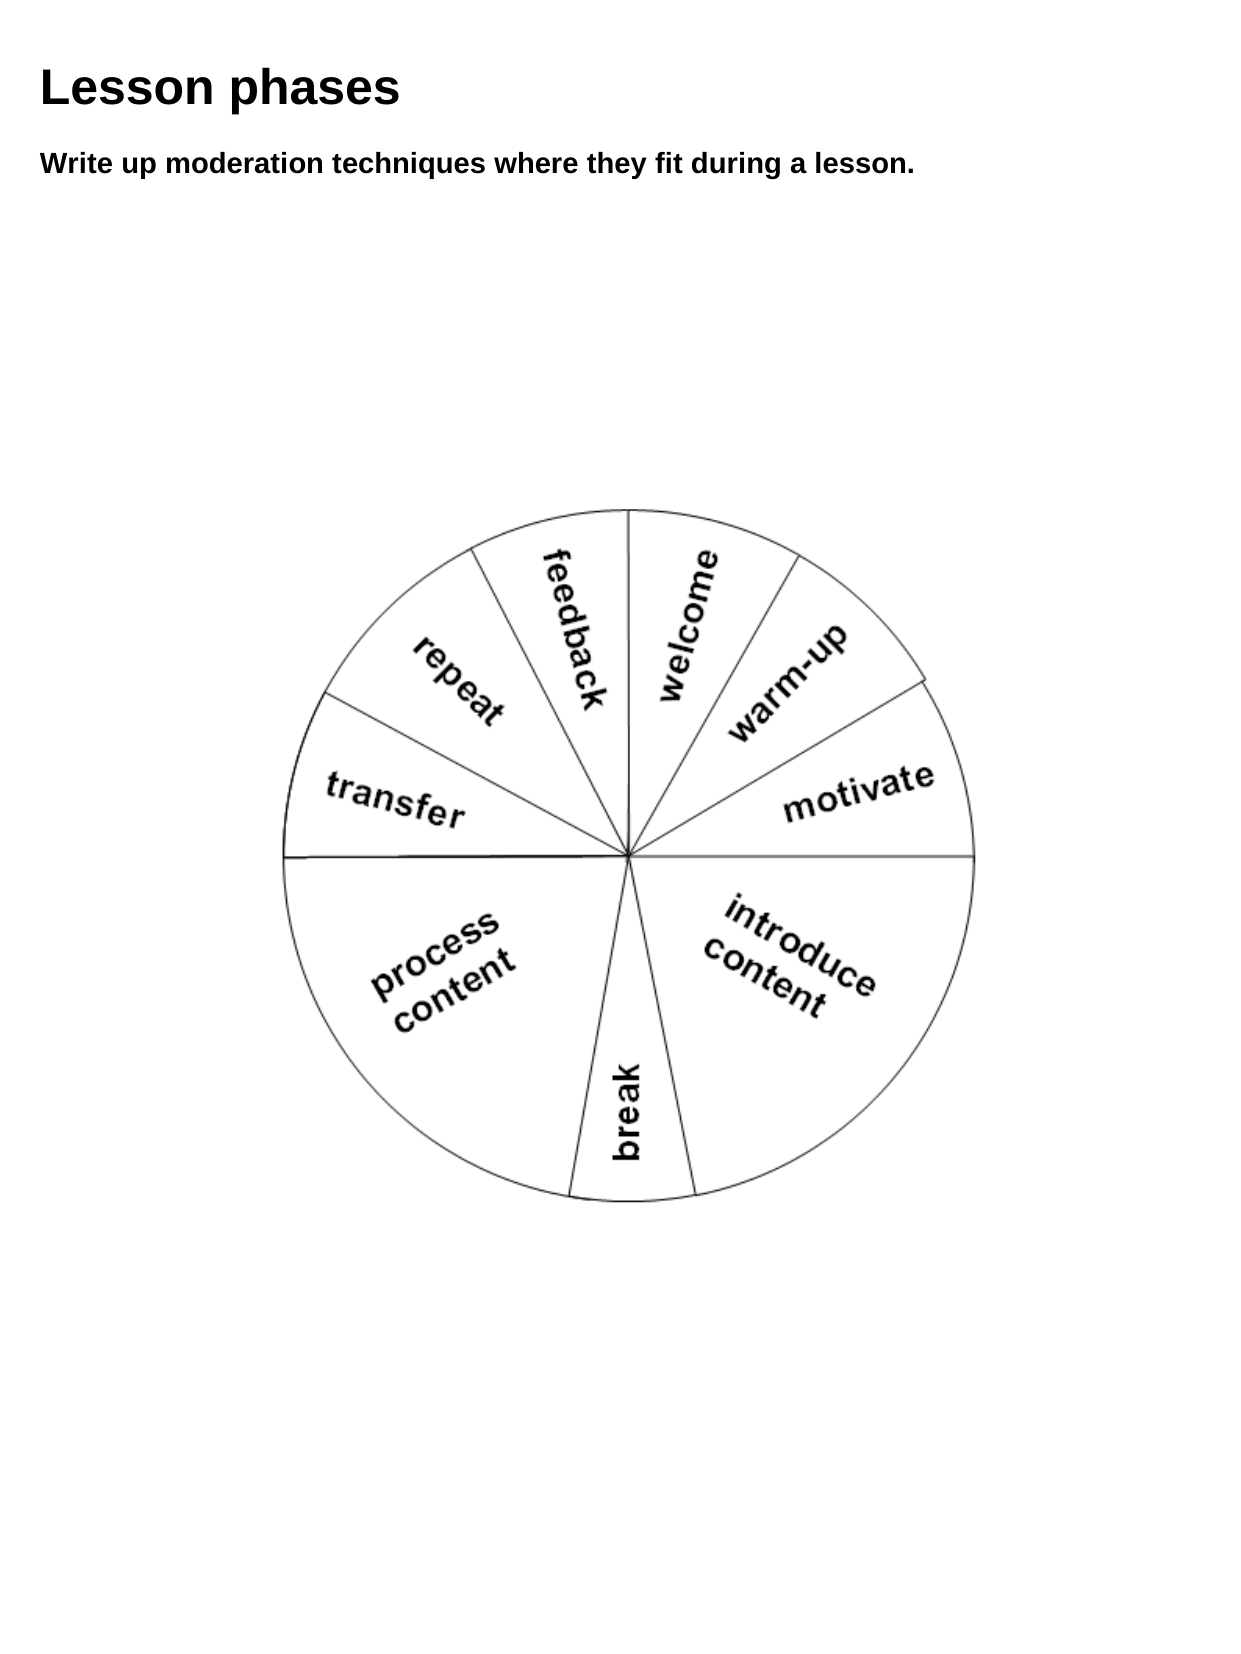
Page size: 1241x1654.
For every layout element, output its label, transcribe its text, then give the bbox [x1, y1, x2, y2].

picture [211, 472, 1063, 1229]
title Lesson phases Write up moderation techniques where they fit during a lesson. [39, 34, 1156, 205]
